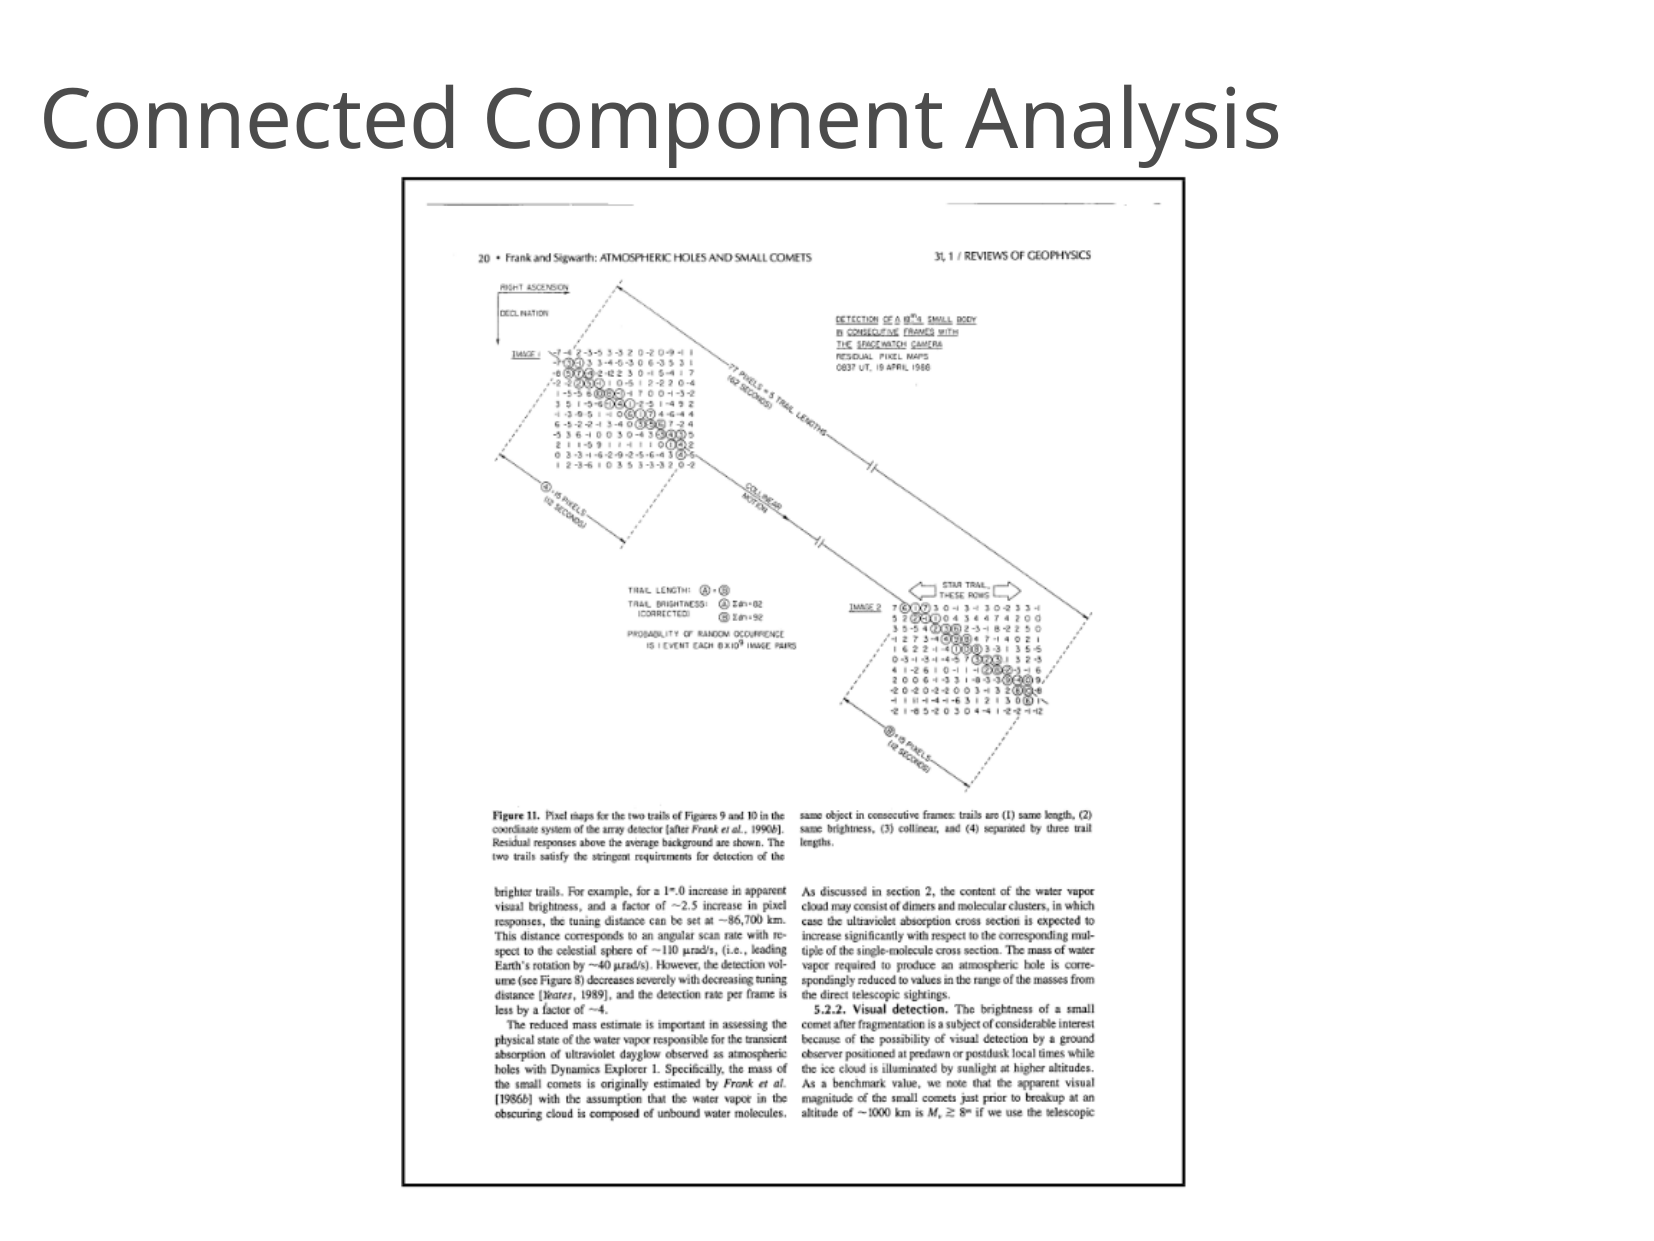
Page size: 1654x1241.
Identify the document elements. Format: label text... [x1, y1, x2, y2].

picture [400, 173, 1190, 1191]
title Connected Component Analysis [22, 19, 1654, 213]
